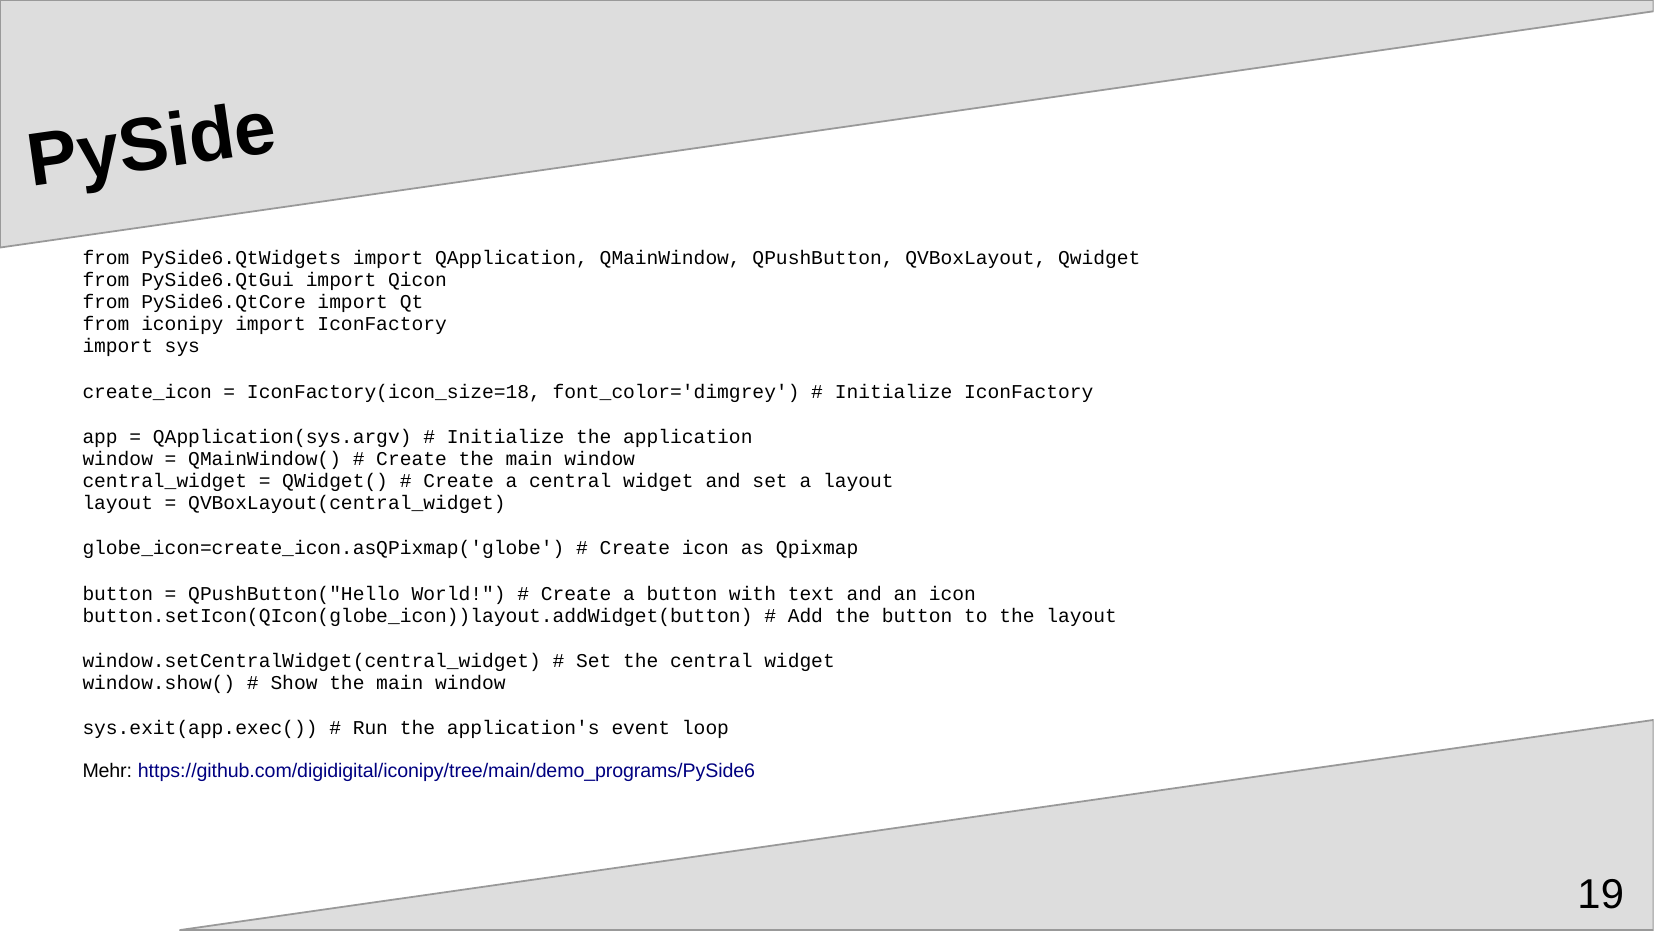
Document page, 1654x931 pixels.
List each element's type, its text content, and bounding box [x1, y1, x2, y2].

list from PySide6.QtWidgets import QApplication, QMainWindow, QPushButton, QVBoxLayout, Qwidget from PySide6.QtGui import Qicon from PySide6.QtCore import Qt from iconipy import IconFactory import sys create_icon = IconFactory(icon_size=18, font_color='dimgrey') # Initialize IconFactory app = QApplication(sys.argv) # Initialize the application window = QMainWindow() # Create the main window central_widget = QWidget() # Create a central widget and set a layout layout = QVBoxLayout(central_widget) globe_icon=create_icon.asQPixmap('globe') # Create icon as Qpixmap button = QPushButton("Hello World!") # Create a button with text and an icon button.setIcon(QIcon(globe_icon))layout.addWidget(button) # Add the button to the layout window.setCentralWidget(central_widget) # Set the central widget window.show() # Show the main window sys.exit(app.exec()) # Run the application's event loop Mehr: https://github.com/digidigital/iconipy/tree/main/demo_programs/PySide6 [82, 248, 1538, 789]
title PySide [16, 0, 1502, 245]
